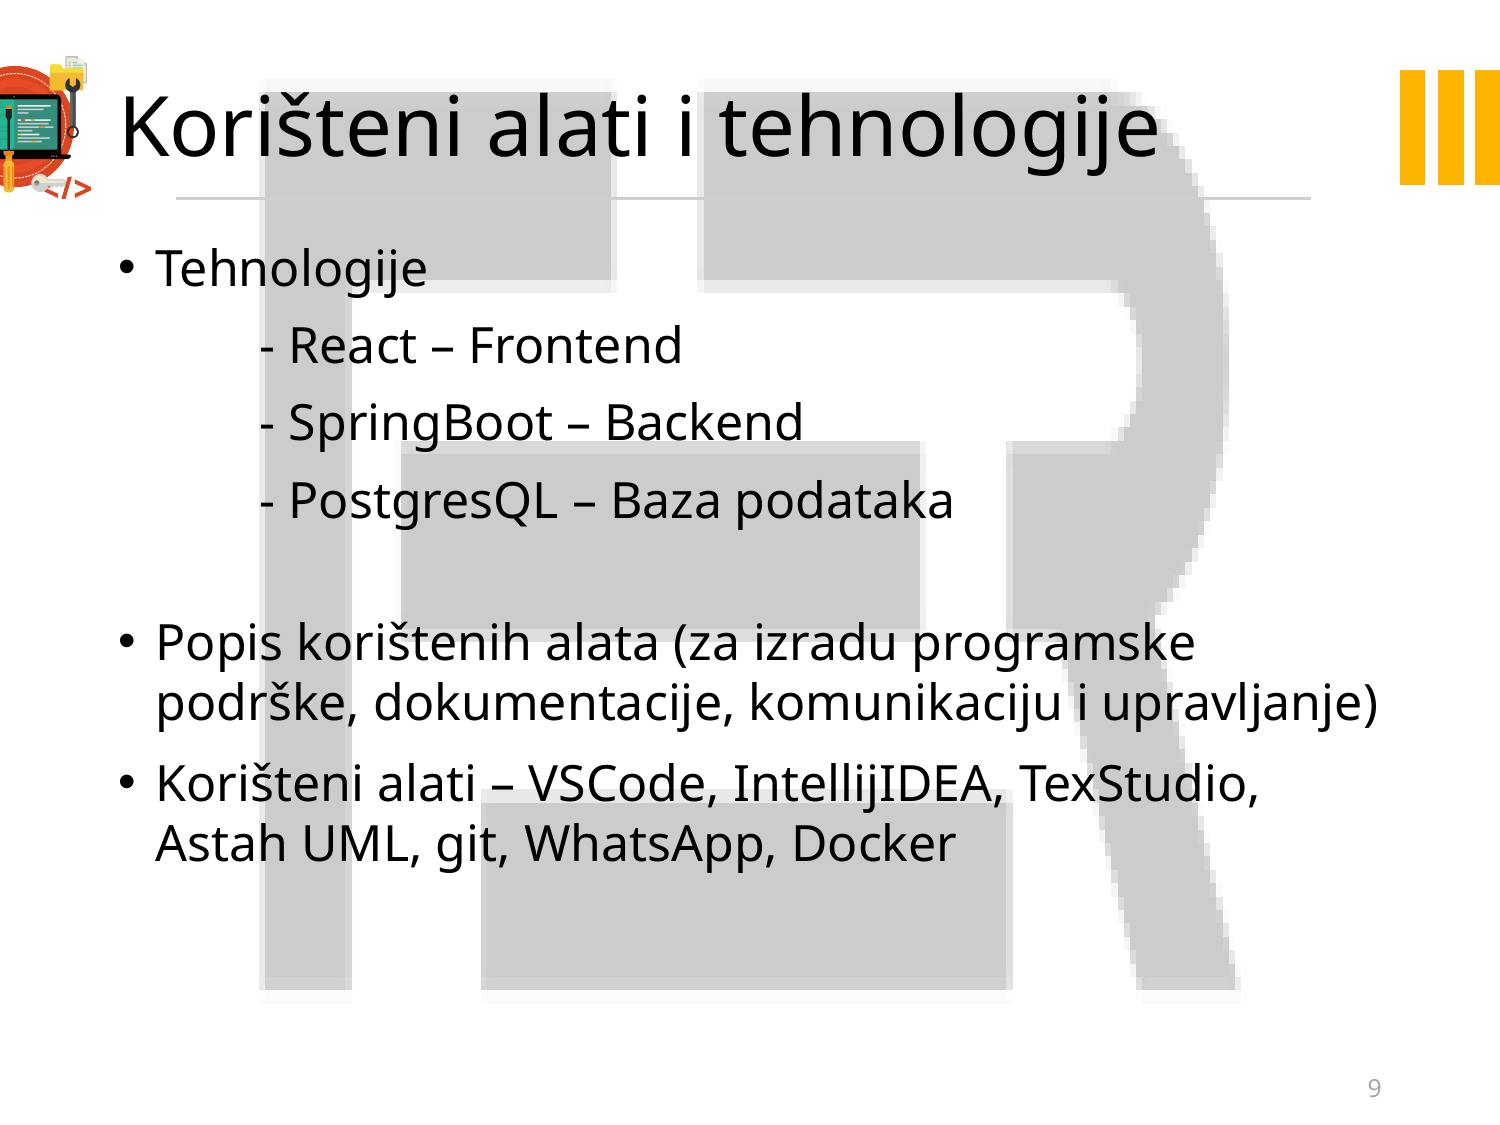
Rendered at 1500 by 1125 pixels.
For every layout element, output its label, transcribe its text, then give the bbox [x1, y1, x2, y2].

list Tehnologije - React – Frontend - SpringBoot – Backend - PostgresQL – Baza podataka Popis korištenih alata (za izradu programske podrške, dokumentacije, komunikaciju i upravljanje) Korišteni alati – VSCode, IntellijIDEA, TexStudio, Astah UML, git, WhatsApp, Docker [103, 228, 1397, 1038]
title Korišteni alati i tehnologije [103, 59, 1397, 199]
